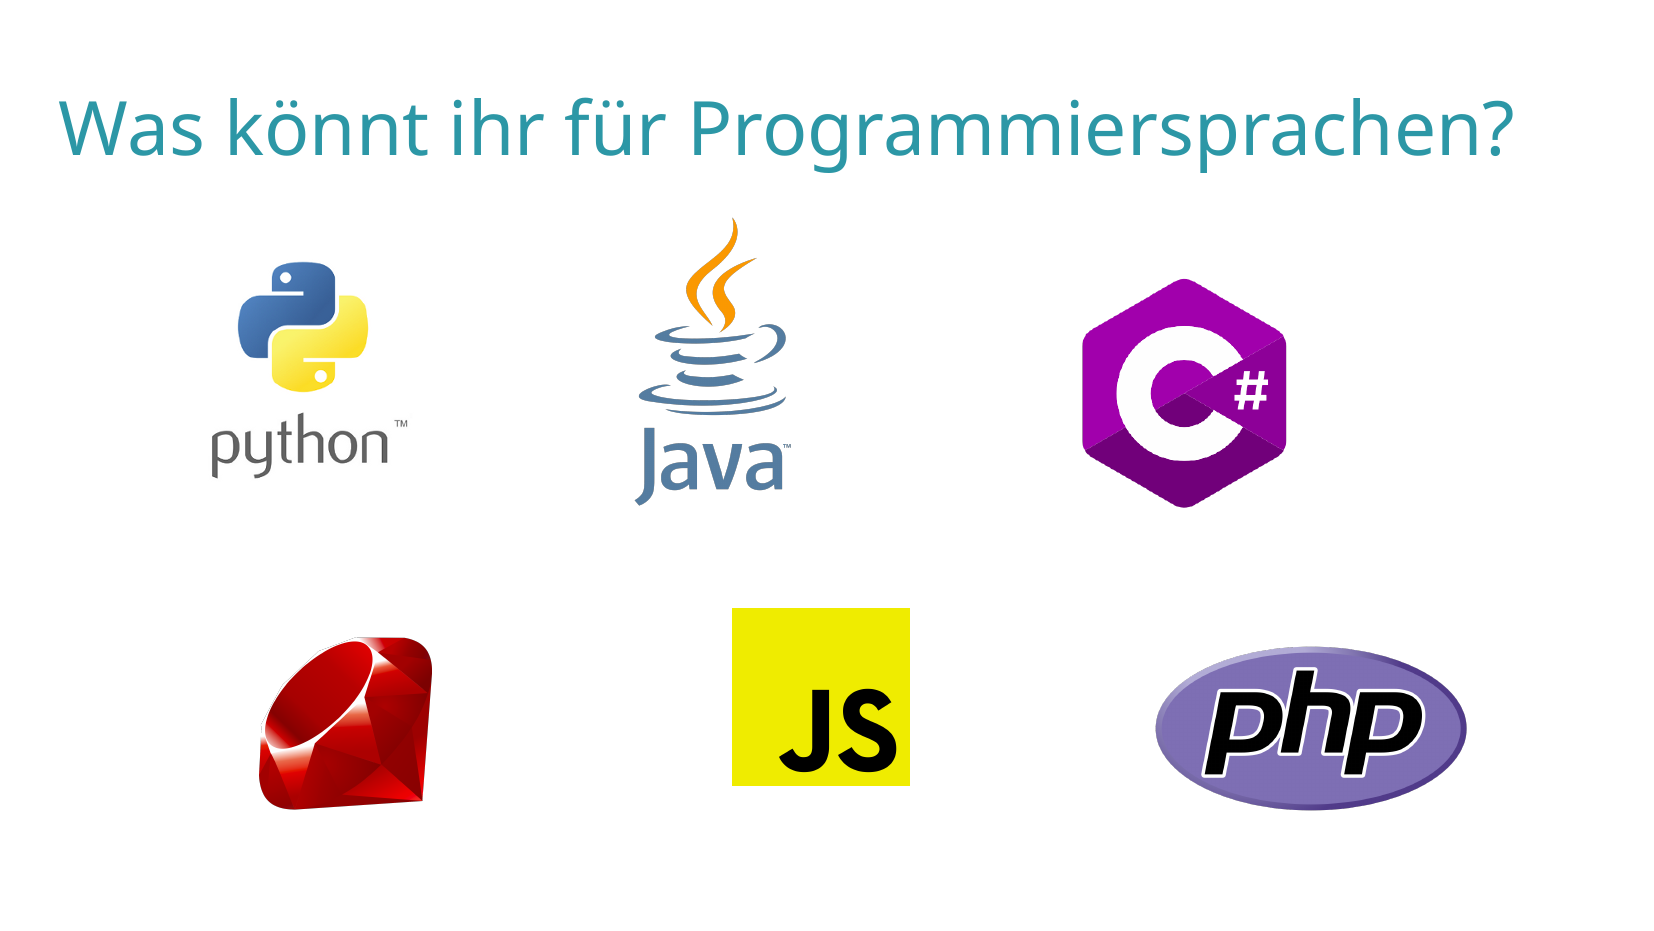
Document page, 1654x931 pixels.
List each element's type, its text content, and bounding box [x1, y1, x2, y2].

picture [259, 637, 432, 810]
picture [631, 215, 792, 508]
picture [992, 200, 1377, 586]
title Was könnt ihr für Programmiersprachen? [58, 59, 1595, 178]
picture [1151, 642, 1471, 815]
picture [732, 608, 910, 786]
picture [179, 250, 420, 491]
